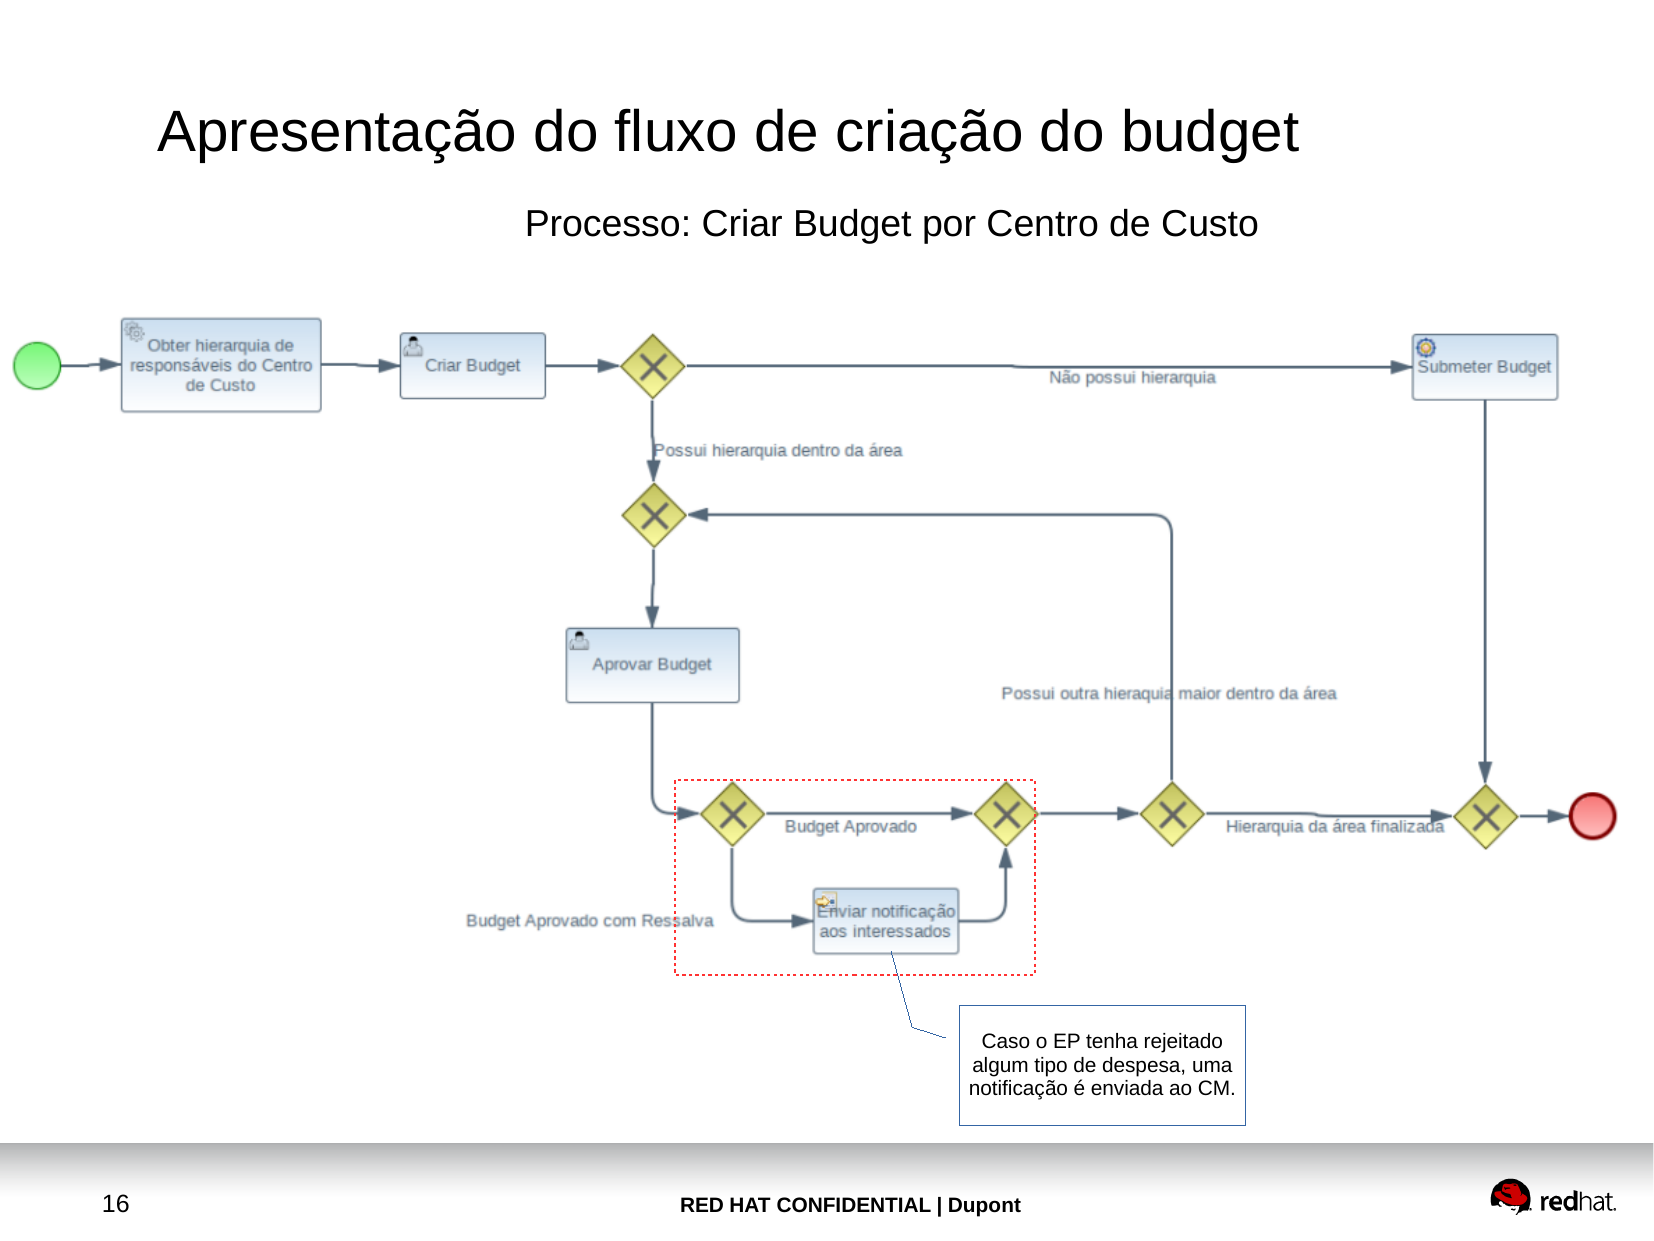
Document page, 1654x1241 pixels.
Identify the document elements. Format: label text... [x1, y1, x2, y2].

text_box Apresentação do fluxo de criação do budget [82, 37, 1571, 226]
text_box Caso o EP tenha rejeitado algum tipo de despesa, uma notificação é enviada ao CM. [960, 1005, 1245, 1125]
picture [0, 281, 1654, 976]
picture [0, 1143, 1654, 1241]
text_box Processo: Criar Budget por Centro de Custo [510, 195, 1285, 252]
